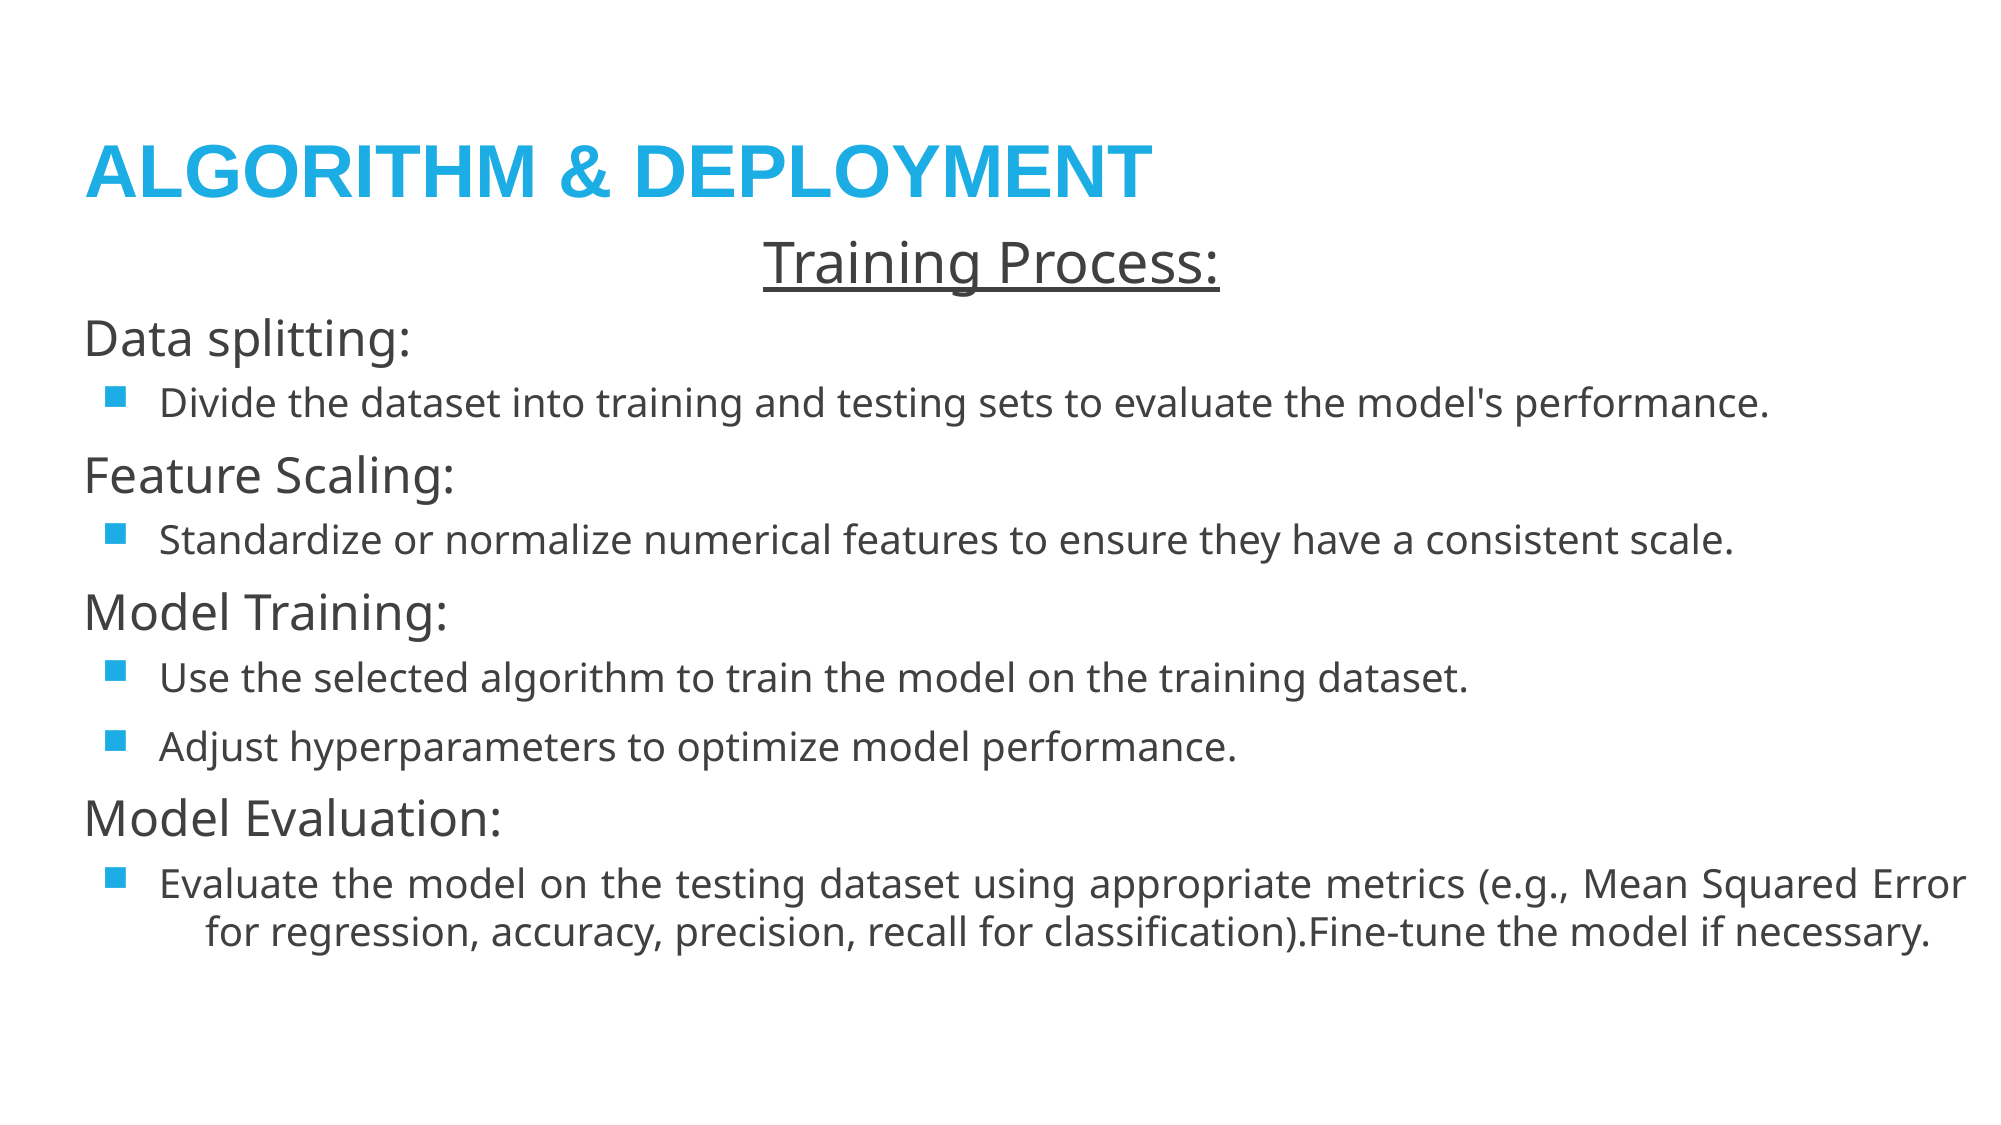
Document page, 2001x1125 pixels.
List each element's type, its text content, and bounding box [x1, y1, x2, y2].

title Algorithm & Deployment [69, 115, 1879, 202]
list Training Process: Data splitting: Divide the dataset into training and testing sets to evaluate the model's performance. Feature Scaling: Standardize or normalize numerical features to ensure they have a consistent scale. Model Training: Use the selected algorithm to train the model on the training dataset. Adjust hyperparameters to optimize model performance. Model Evaluation: Evaluate the model on the testing dataset using appropriate metrics (e.g., Mean Squared Error for regression, accuracy, precision, recall for classification).Fine-tune the model if necessary. [0, 202, 1984, 979]
